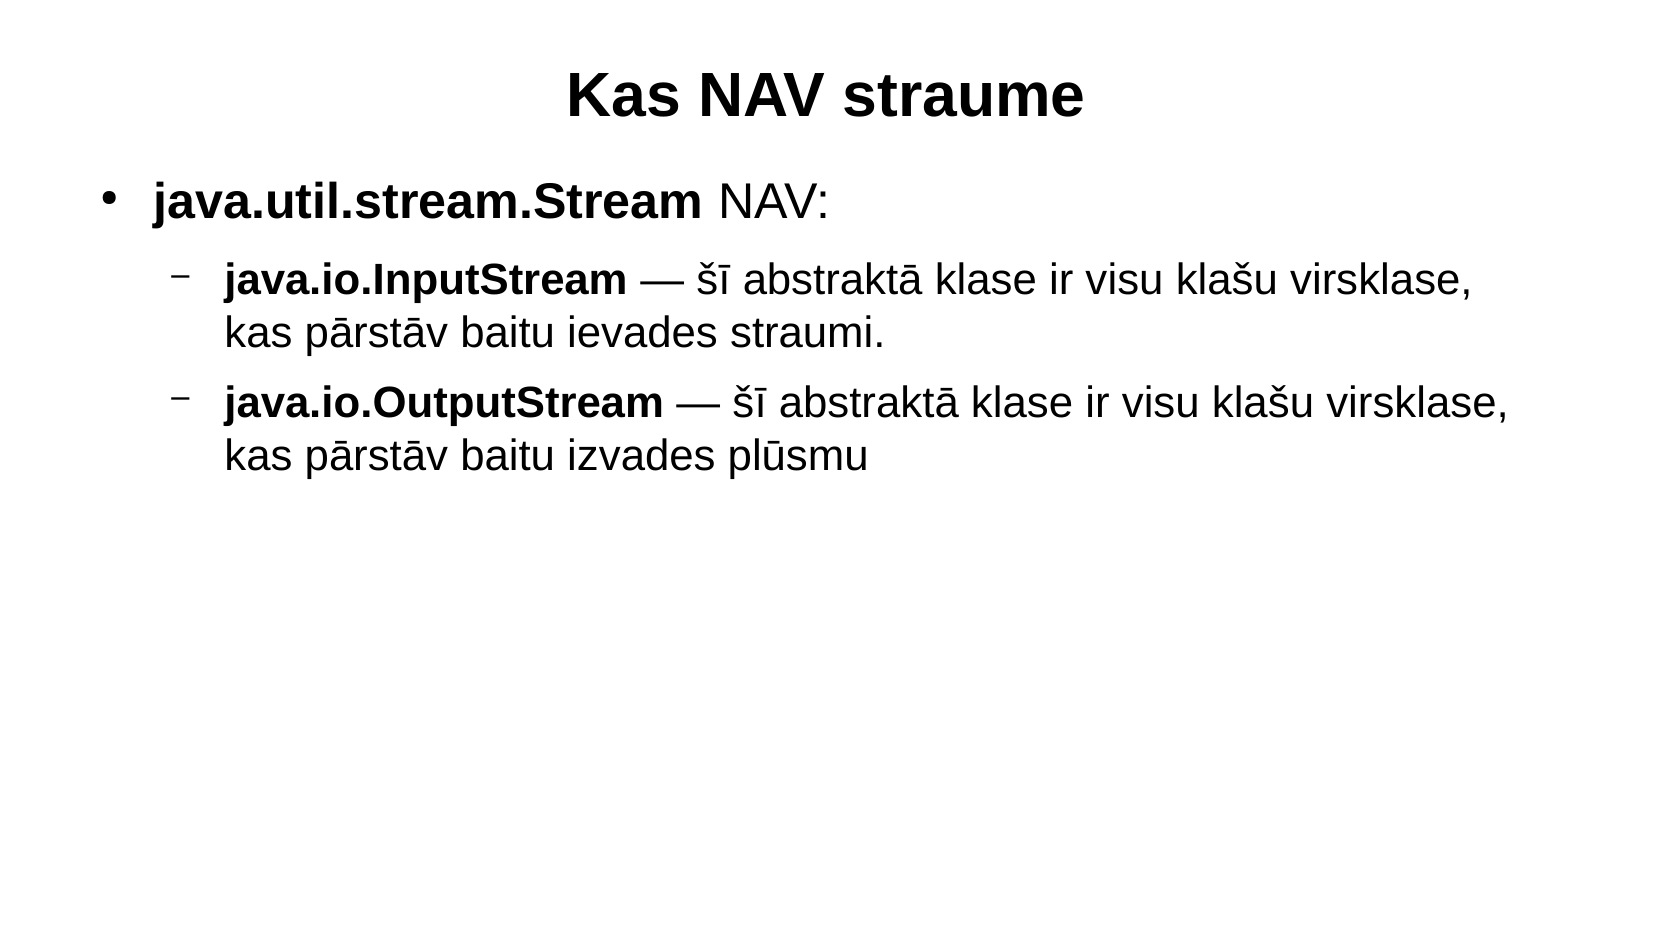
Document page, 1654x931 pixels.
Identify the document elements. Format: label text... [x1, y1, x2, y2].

list java.util.stream.Stream NAV: java.io.InputStream — šī abstraktā klase ir visu klašu virsklase, kas pārstāv baitu ievades straumi. java.io.OutputStream — šī abstraktā klase ir visu klašu virsklase, kas pārstāv baitu izvades plūsmu [82, 168, 1538, 889]
title Kas NAV straume [82, 36, 1571, 146]
